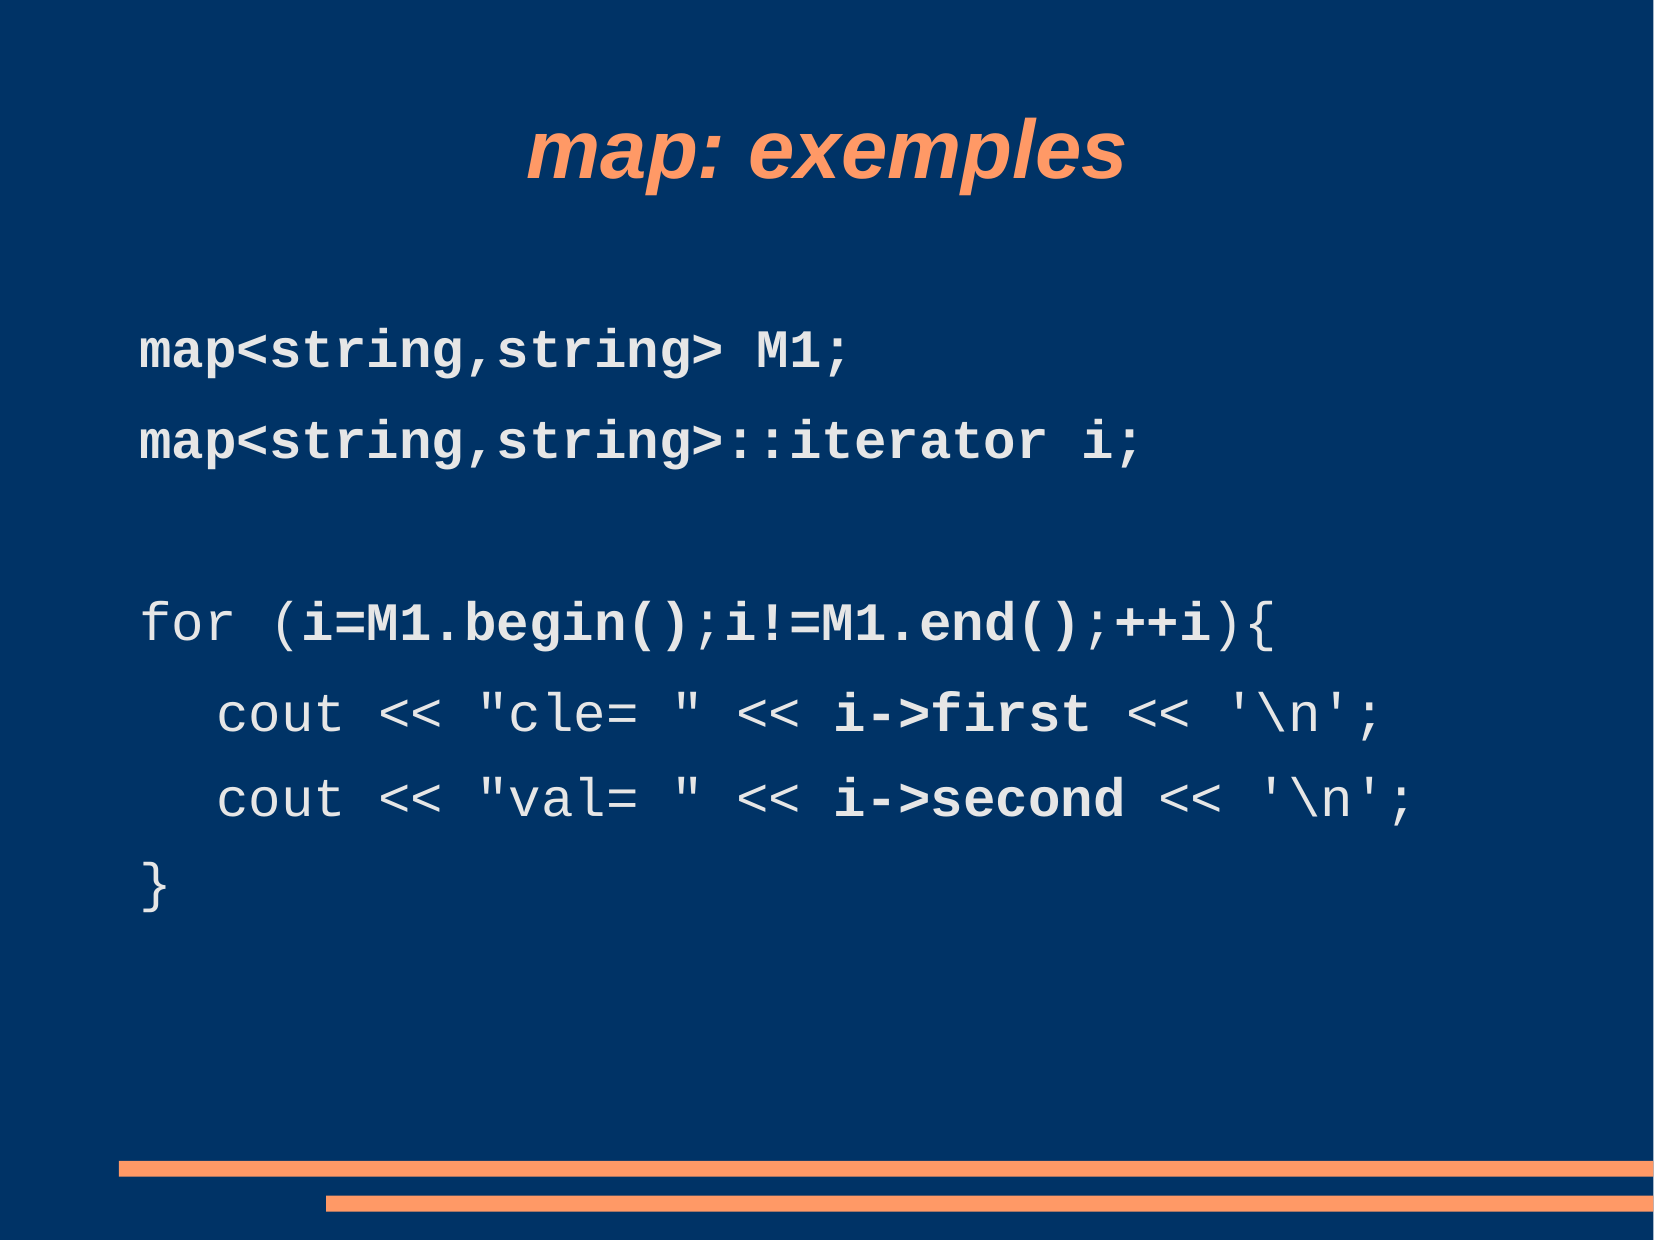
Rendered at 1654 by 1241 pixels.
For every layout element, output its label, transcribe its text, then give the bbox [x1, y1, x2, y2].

list map<string,string> M1; map<string,string>::iterator i; for (i=M1.begin();i!=M1.end();++i){ cout << "cle= " << i->first << '\n'; cout << "val= " << i->second << '\n'; } [121, 322, 1561, 1132]
title map: exemples [121, 103, 1534, 197]
